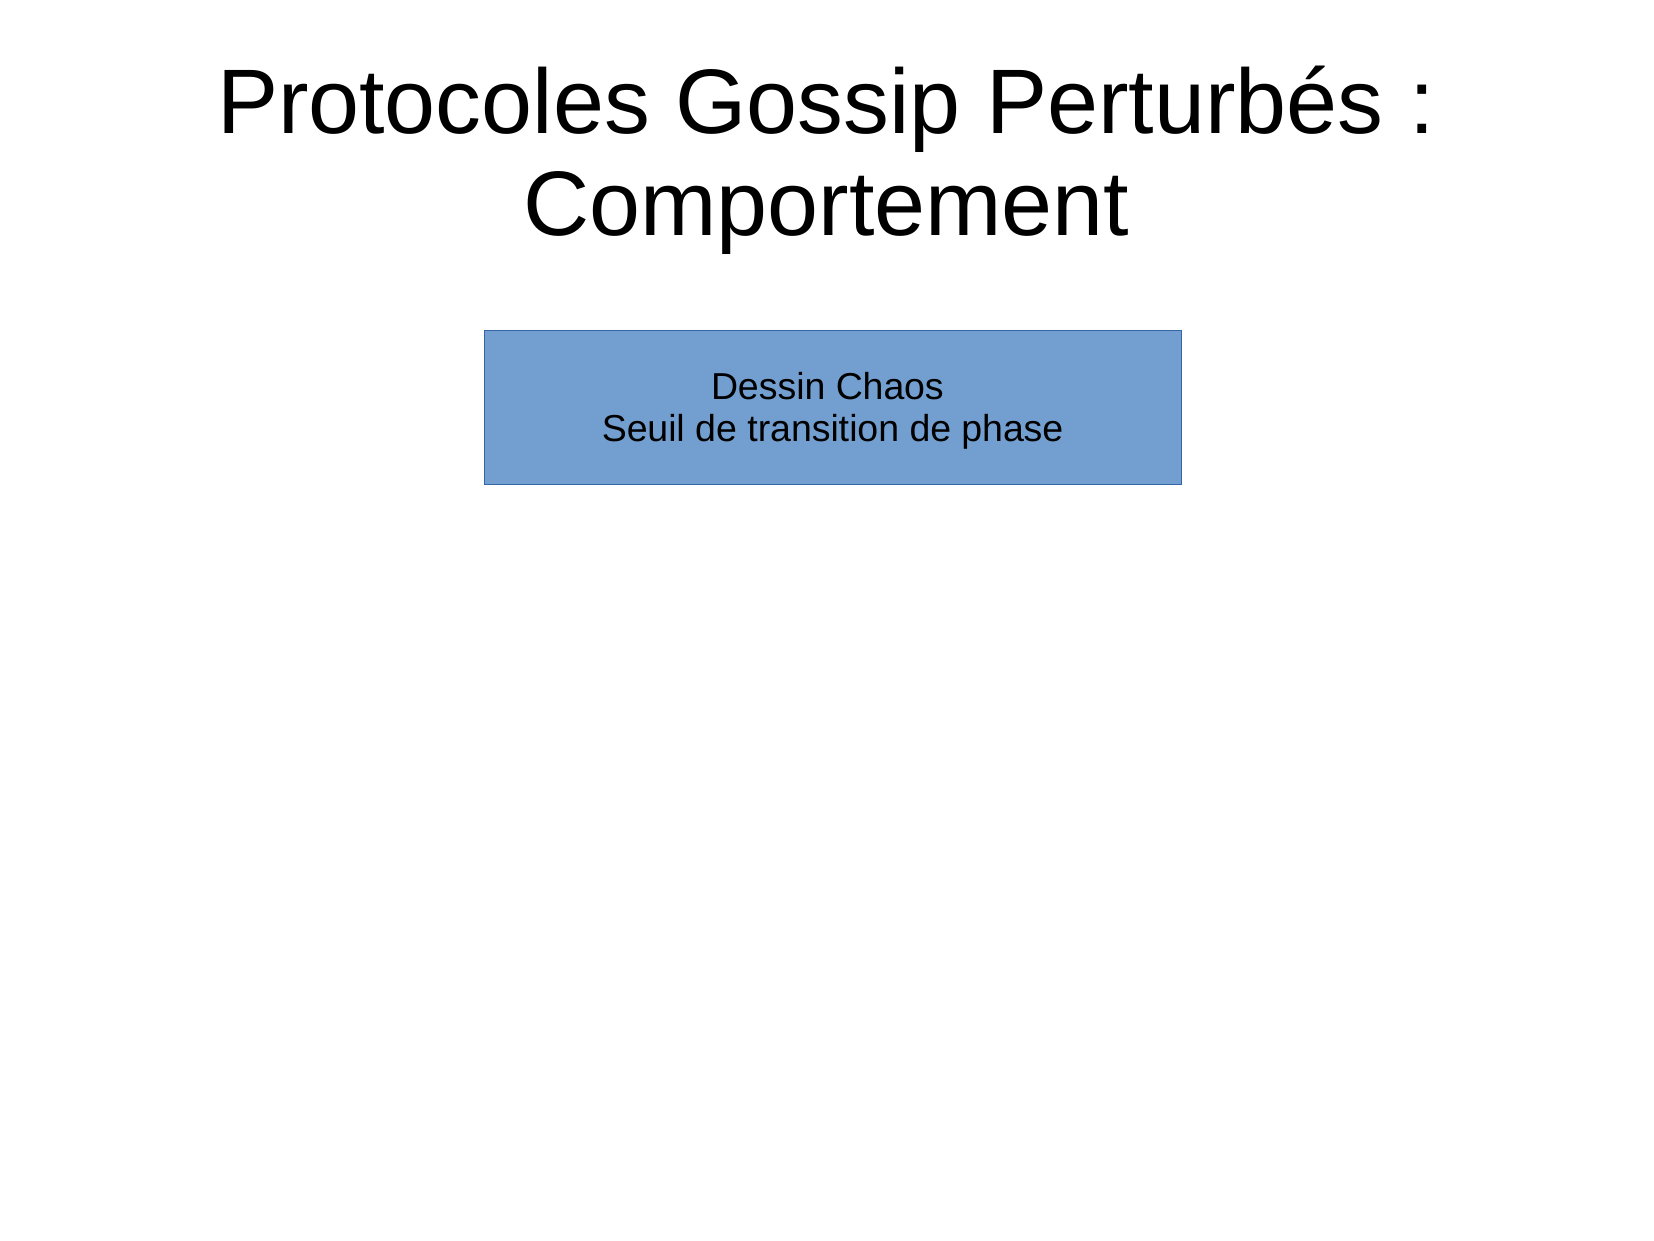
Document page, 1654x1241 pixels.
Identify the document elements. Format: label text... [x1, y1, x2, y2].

text_box Dessin Chaos Seuil de transition de phase [484, 330, 1182, 485]
title Protocoles Gossip Perturbés : Comportement [82, 49, 1571, 257]
